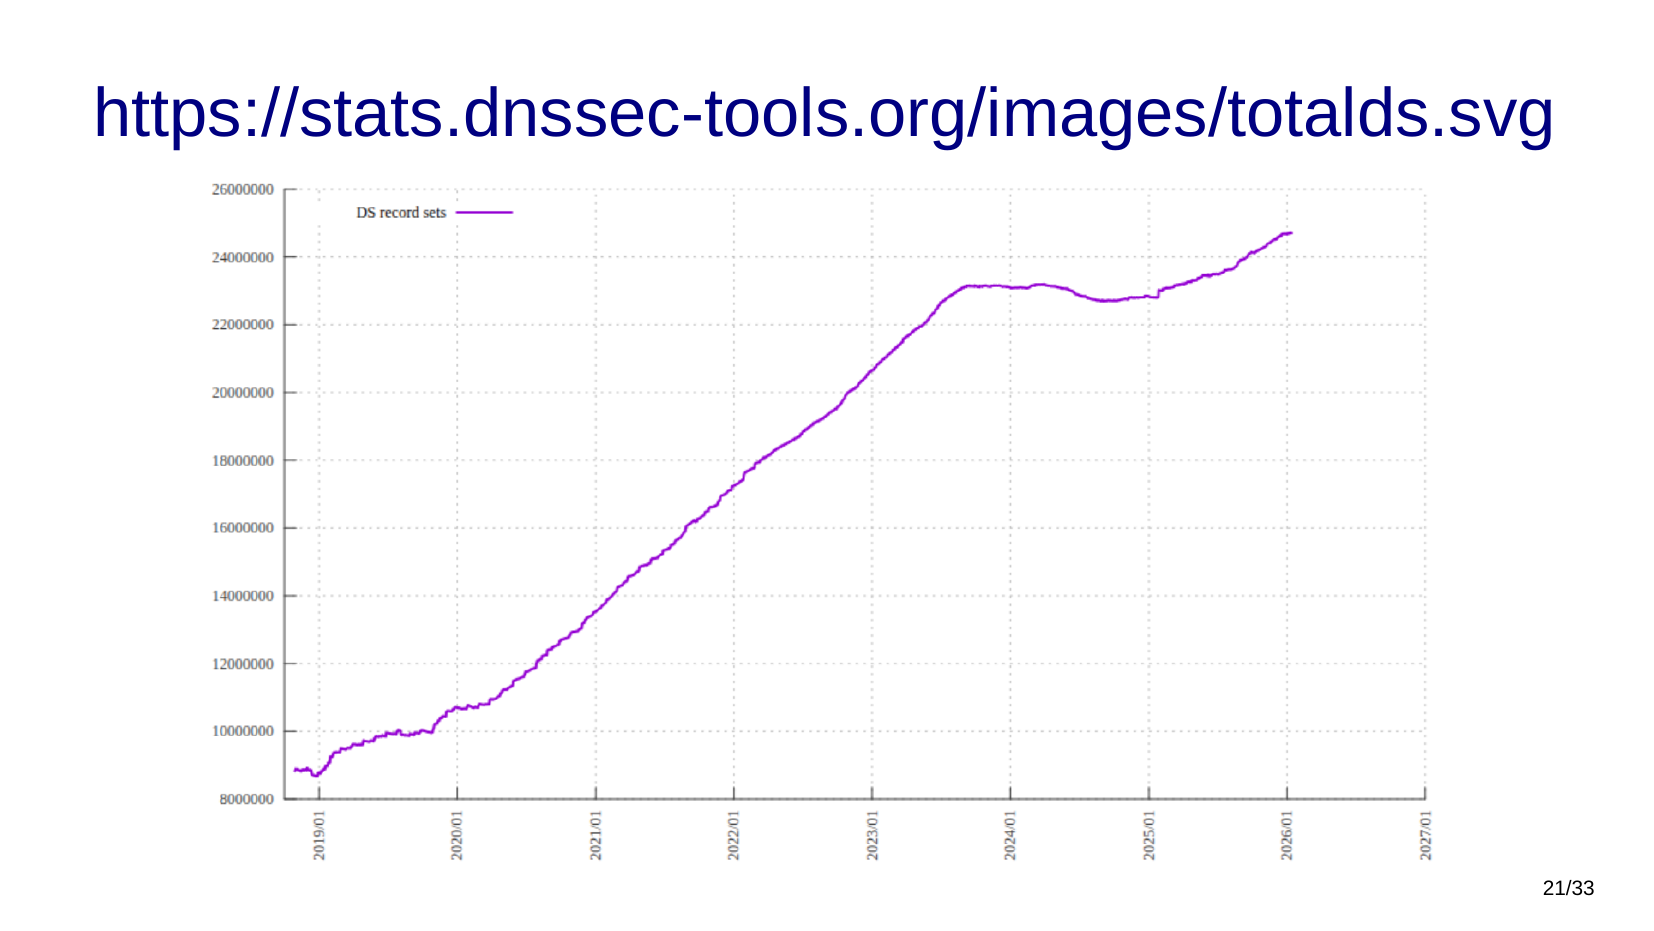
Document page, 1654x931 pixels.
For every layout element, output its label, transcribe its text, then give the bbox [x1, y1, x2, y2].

picture [190, 177, 1447, 886]
title https://stats.dnssec-tools.org/images/totalds.svg [82, 37, 1568, 191]
